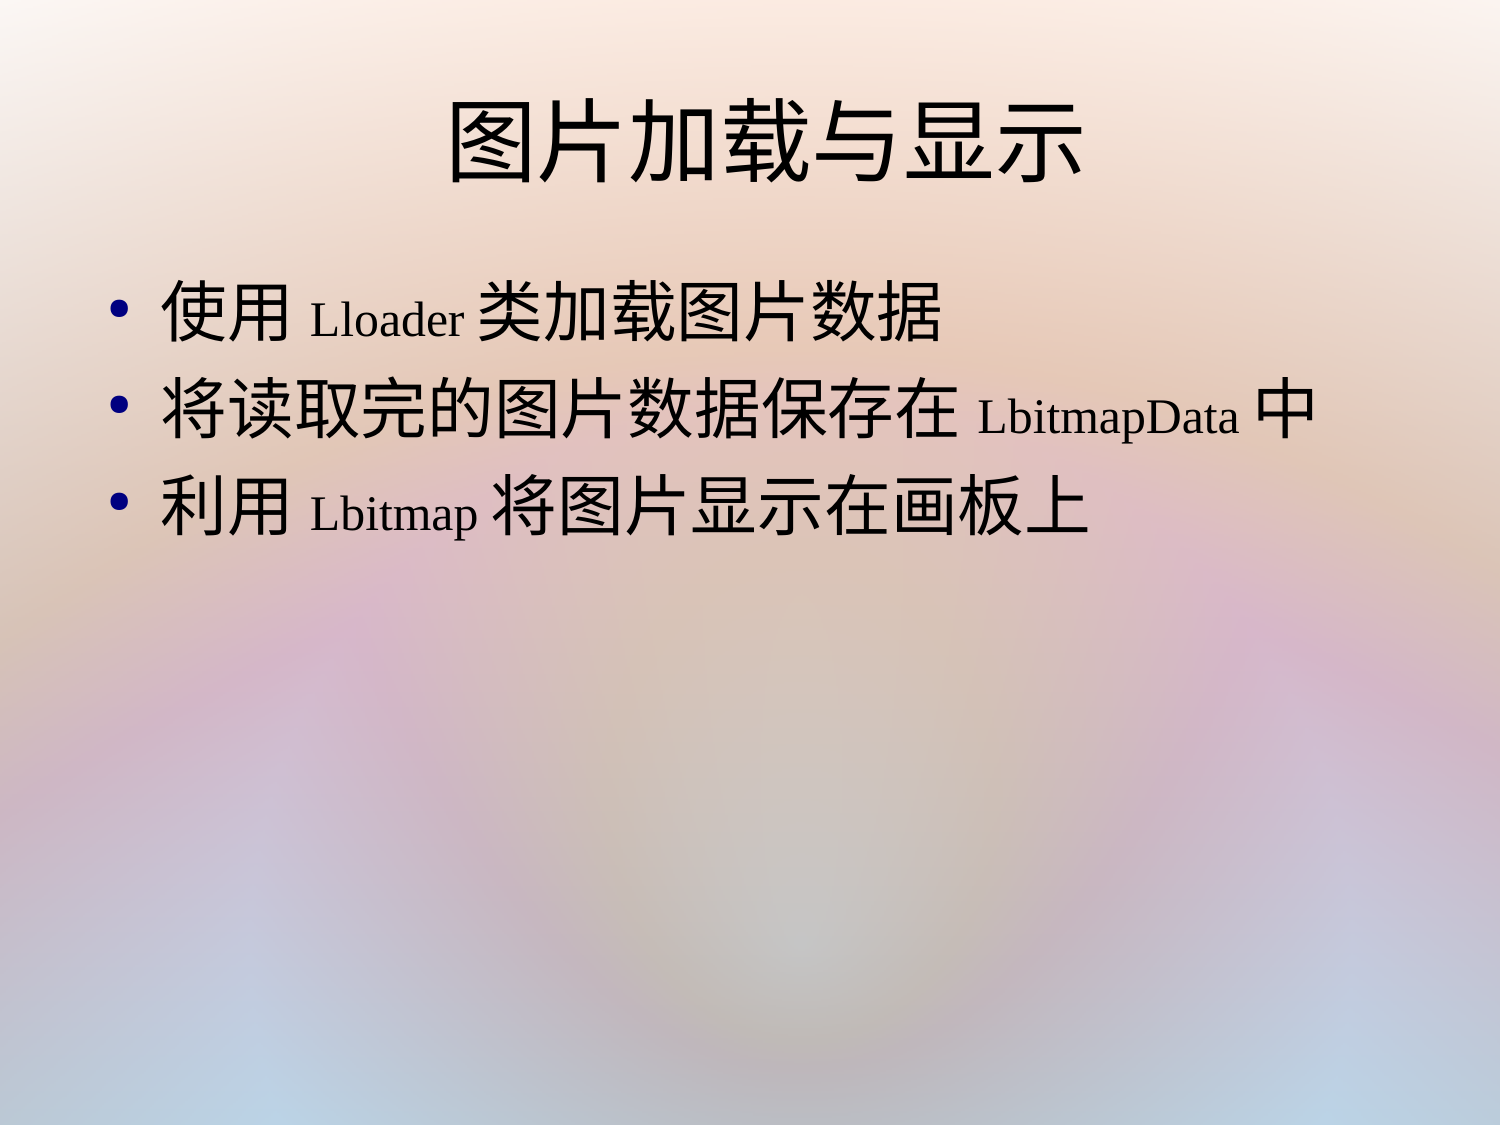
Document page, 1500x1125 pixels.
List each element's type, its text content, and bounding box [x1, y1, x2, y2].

list 使用Lloader类加载图片数据 将读取完的图片数据保存在LbitmapData中 利用Lbitmap将图片显示在画板上 [75, 262, 1426, 1006]
title 图片加载与显示 [75, 45, 1426, 233]
picture [0, 0, 1500, 1125]
